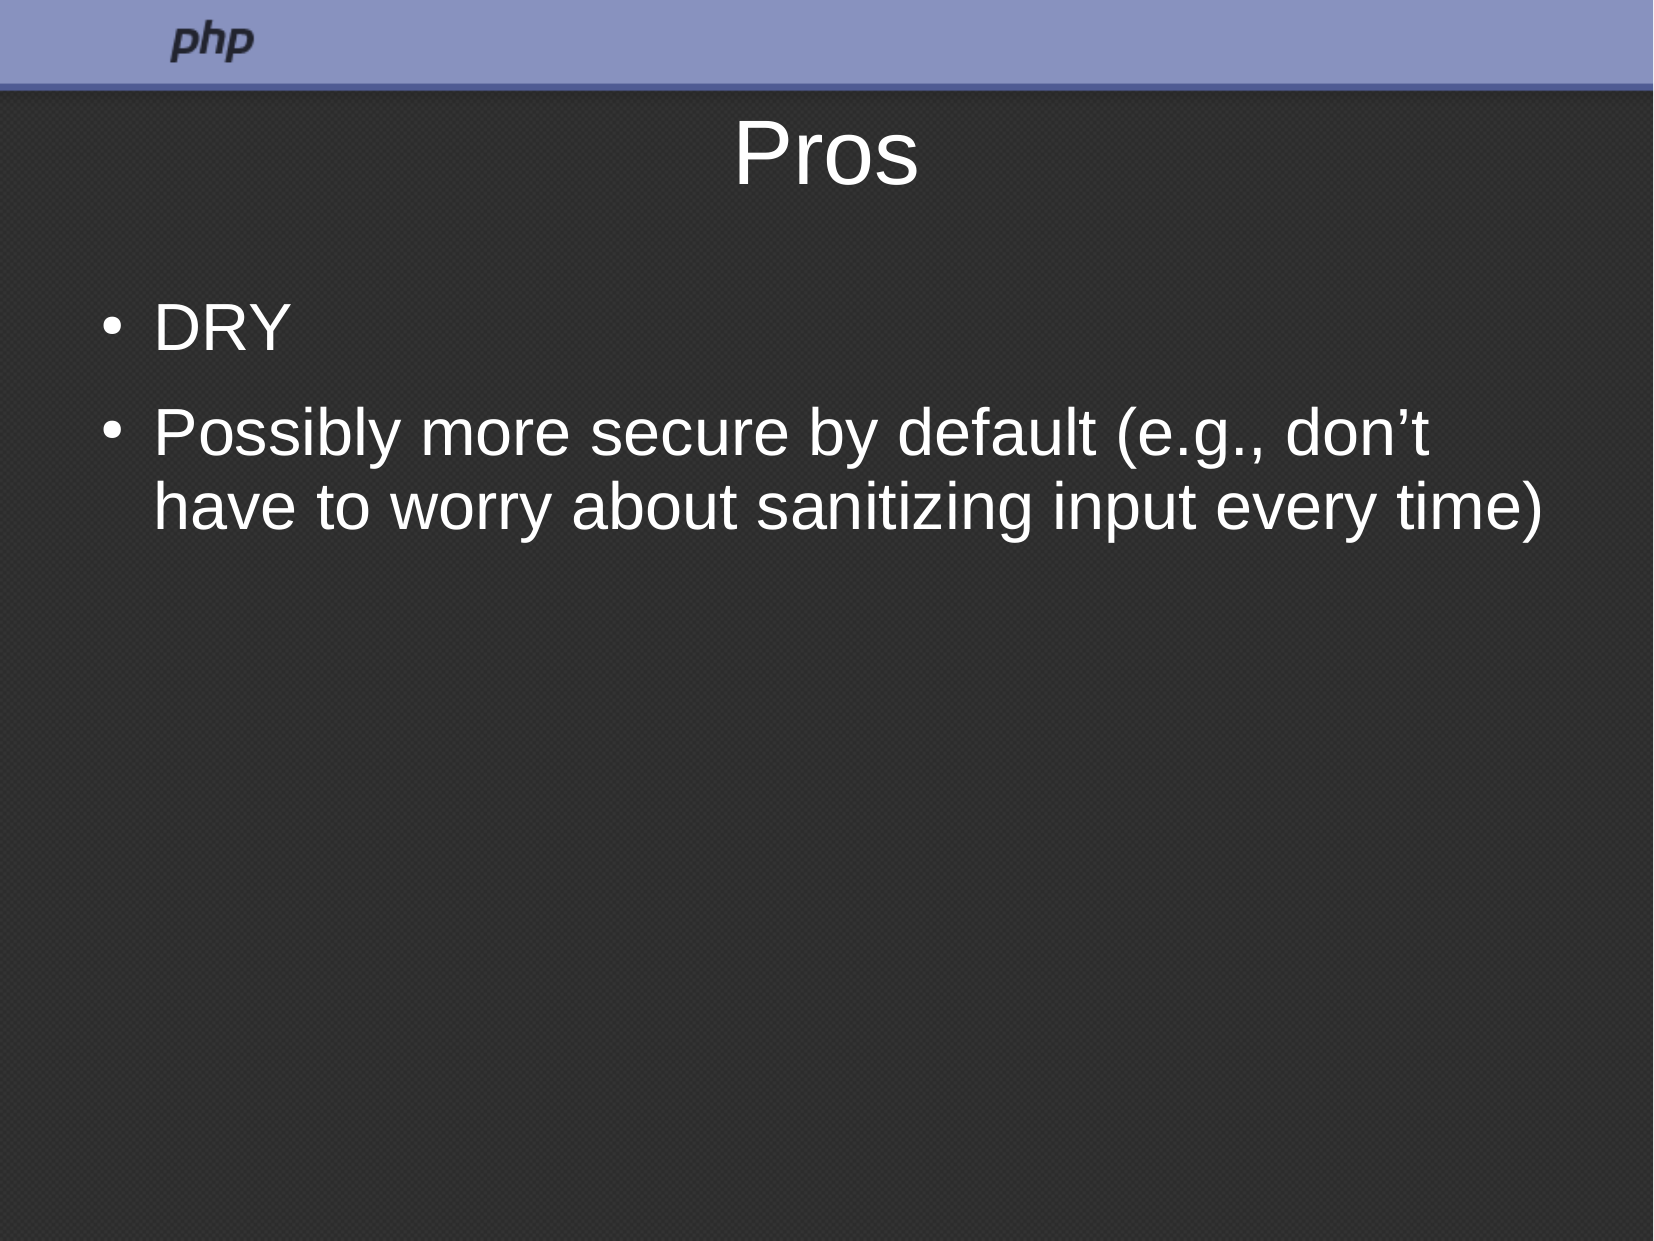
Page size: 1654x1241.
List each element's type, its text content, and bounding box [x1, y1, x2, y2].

picture [0, 0, 1654, 1241]
list DRY Possibly more secure by default (e.g., don’t have to worry about sanitizing input every time) [82, 290, 1571, 1010]
title Pros [82, 49, 1571, 257]
